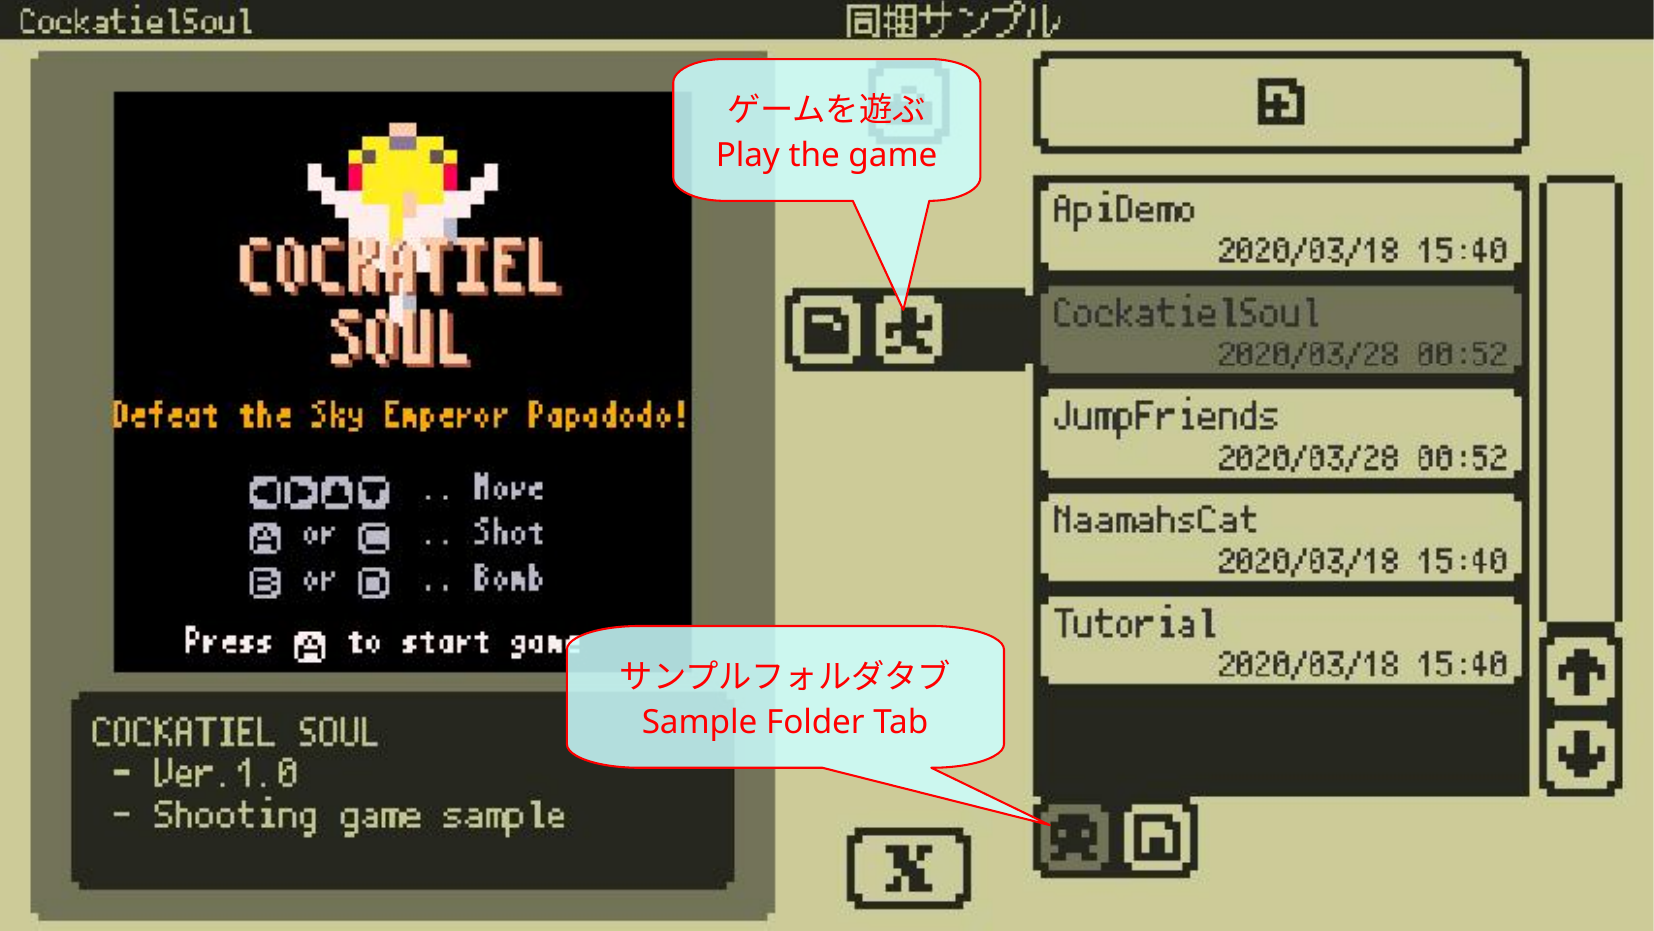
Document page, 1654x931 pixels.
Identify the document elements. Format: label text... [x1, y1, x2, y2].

text_box ゲームを遊ぶ Play the game [673, 59, 981, 310]
picture [0, 0, 1654, 931]
text_box サンプルフォルダタブ Sample Folder Tab [566, 625, 1050, 826]
